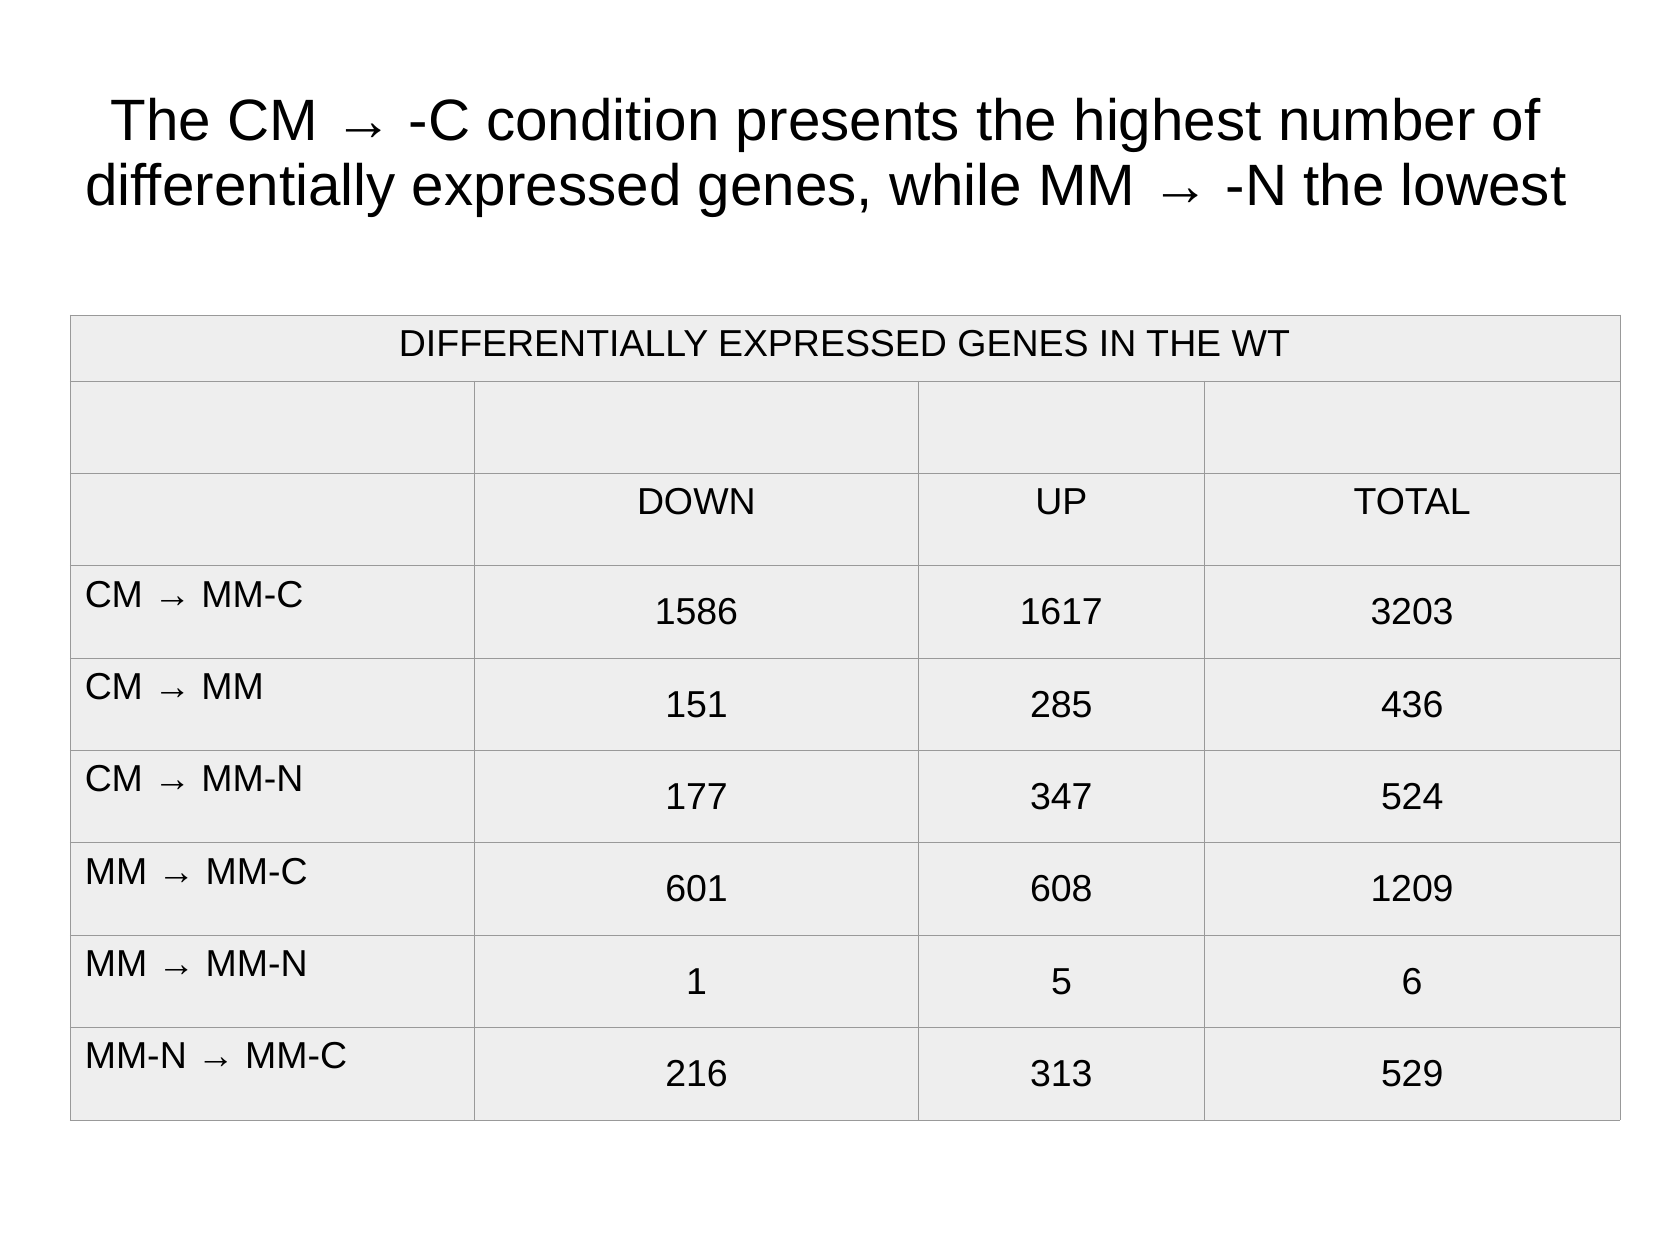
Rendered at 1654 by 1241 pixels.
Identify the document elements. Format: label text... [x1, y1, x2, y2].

table_cell [1205, 382, 1620, 473]
table_cell 601 [475, 843, 918, 935]
table_cell 151 [475, 659, 918, 750]
table_cell 1617 [919, 566, 1204, 658]
table_cell [71, 382, 474, 473]
table_cell MM → MM-N [71, 936, 474, 1027]
table_cell CM → MM-C [71, 566, 474, 658]
table_cell 436 [1205, 659, 1620, 750]
table_header DIFFERENTIALLY EXPRESSED GENES IN THE WT [71, 316, 1620, 381]
table_cell [71, 474, 474, 565]
table_cell CM → MM-N [71, 751, 474, 842]
table_cell 6 [1205, 936, 1620, 1027]
table_cell 524 [1205, 751, 1620, 842]
table_cell MM-N → MM-C [71, 1028, 474, 1120]
table_cell 5 [919, 936, 1204, 1027]
table_cell 1586 [475, 566, 918, 658]
table_cell MM → MM-C [71, 843, 474, 935]
table_cell 313 [919, 1028, 1204, 1120]
table_cell [919, 382, 1204, 473]
table_cell 1209 [1205, 843, 1620, 935]
table_cell 1 [475, 936, 918, 1027]
table_cell [475, 382, 918, 473]
title The CM → -C condition presents the highest number of differentially expressed genes, while MM → -N the lowest [82, 49, 1571, 257]
table_cell CM → MM [71, 659, 474, 750]
table_cell 529 [1205, 1028, 1620, 1120]
table_cell 608 [919, 843, 1204, 935]
table_cell 3203 [1205, 566, 1620, 658]
table_cell 177 [475, 751, 918, 842]
table_cell 216 [475, 1028, 918, 1120]
table_cell TOTAL [1205, 474, 1620, 565]
table_cell DOWN [475, 474, 918, 565]
table_cell 347 [919, 751, 1204, 842]
table_cell UP [919, 474, 1204, 565]
table_cell 285 [919, 659, 1204, 750]
